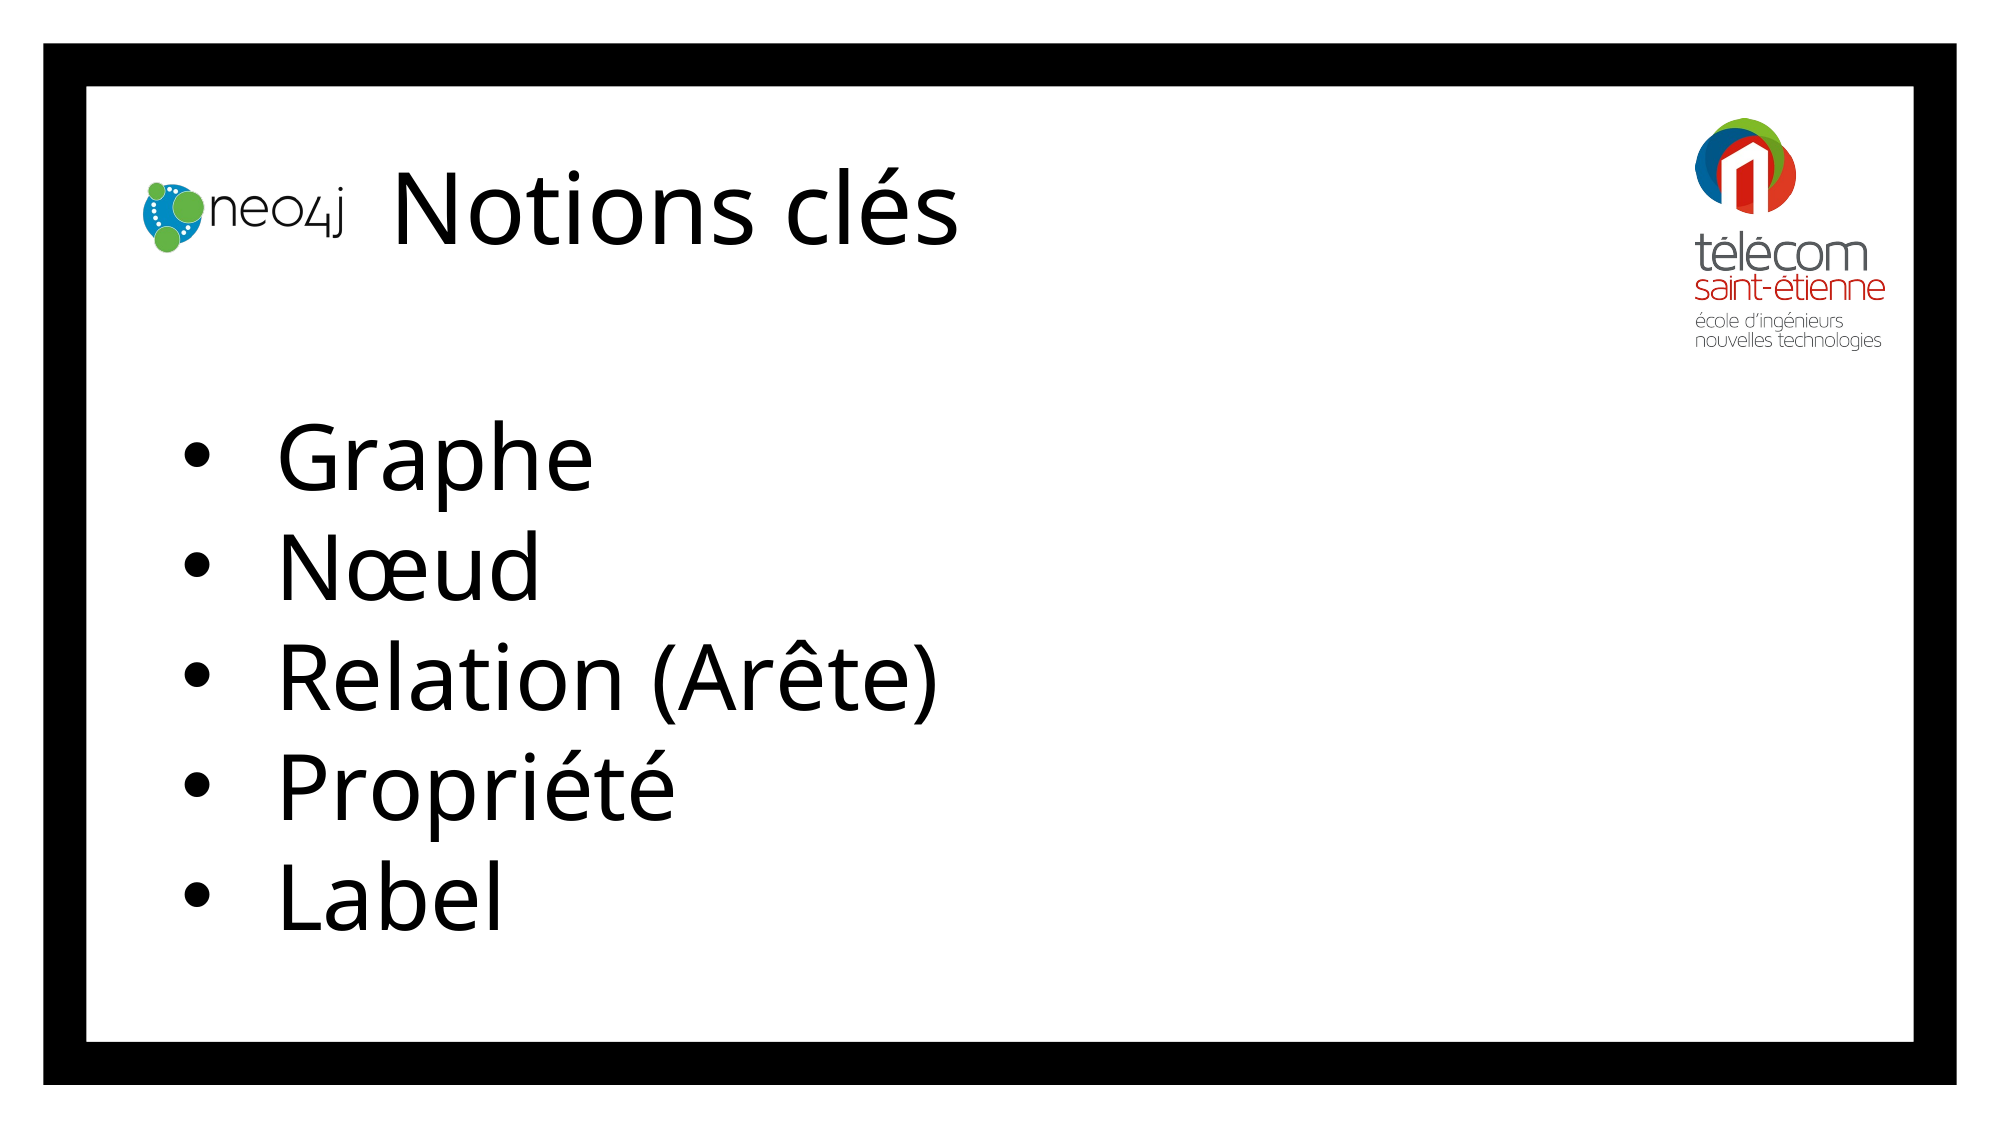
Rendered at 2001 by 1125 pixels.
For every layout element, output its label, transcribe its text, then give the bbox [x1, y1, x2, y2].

picture [1715, 134, 1730, 138]
picture [1695, 118, 1885, 351]
text_box Graphe Nœud Relation (Arête) Propriété Label [166, 391, 1849, 1008]
picture [134, 160, 351, 274]
title Notions clés [369, 138, 1849, 304]
